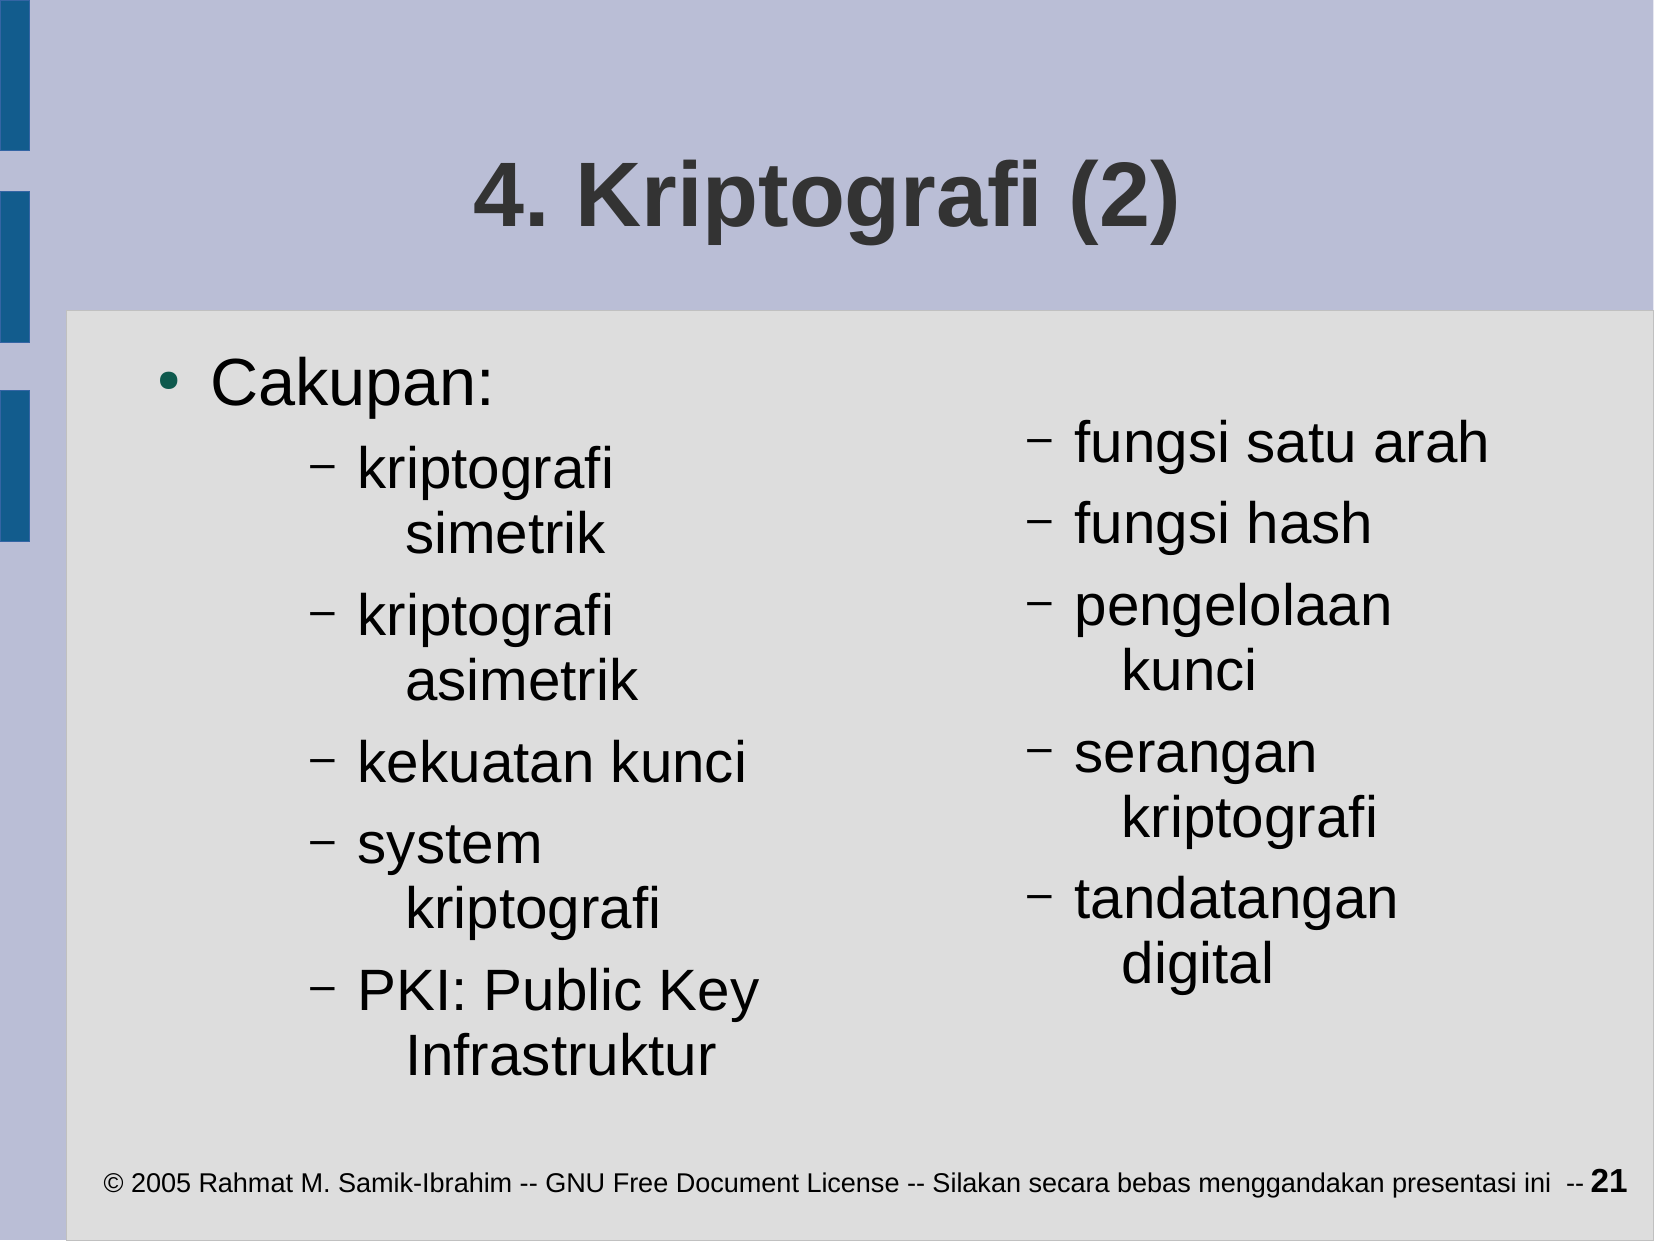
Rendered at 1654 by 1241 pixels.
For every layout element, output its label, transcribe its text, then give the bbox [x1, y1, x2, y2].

list Cakupan: kriptografi simetrik kriptografi asimetrik kekuatan kunci system kriptografi PKI: Public Key Infrastruktur [121, 344, 811, 1127]
title 4. Kriptografi (2) [121, 91, 1534, 299]
list fungsi satu arah fungsi hash pengelolaan kunci serangan kriptografi tandatangan digital [838, 409, 1528, 1191]
